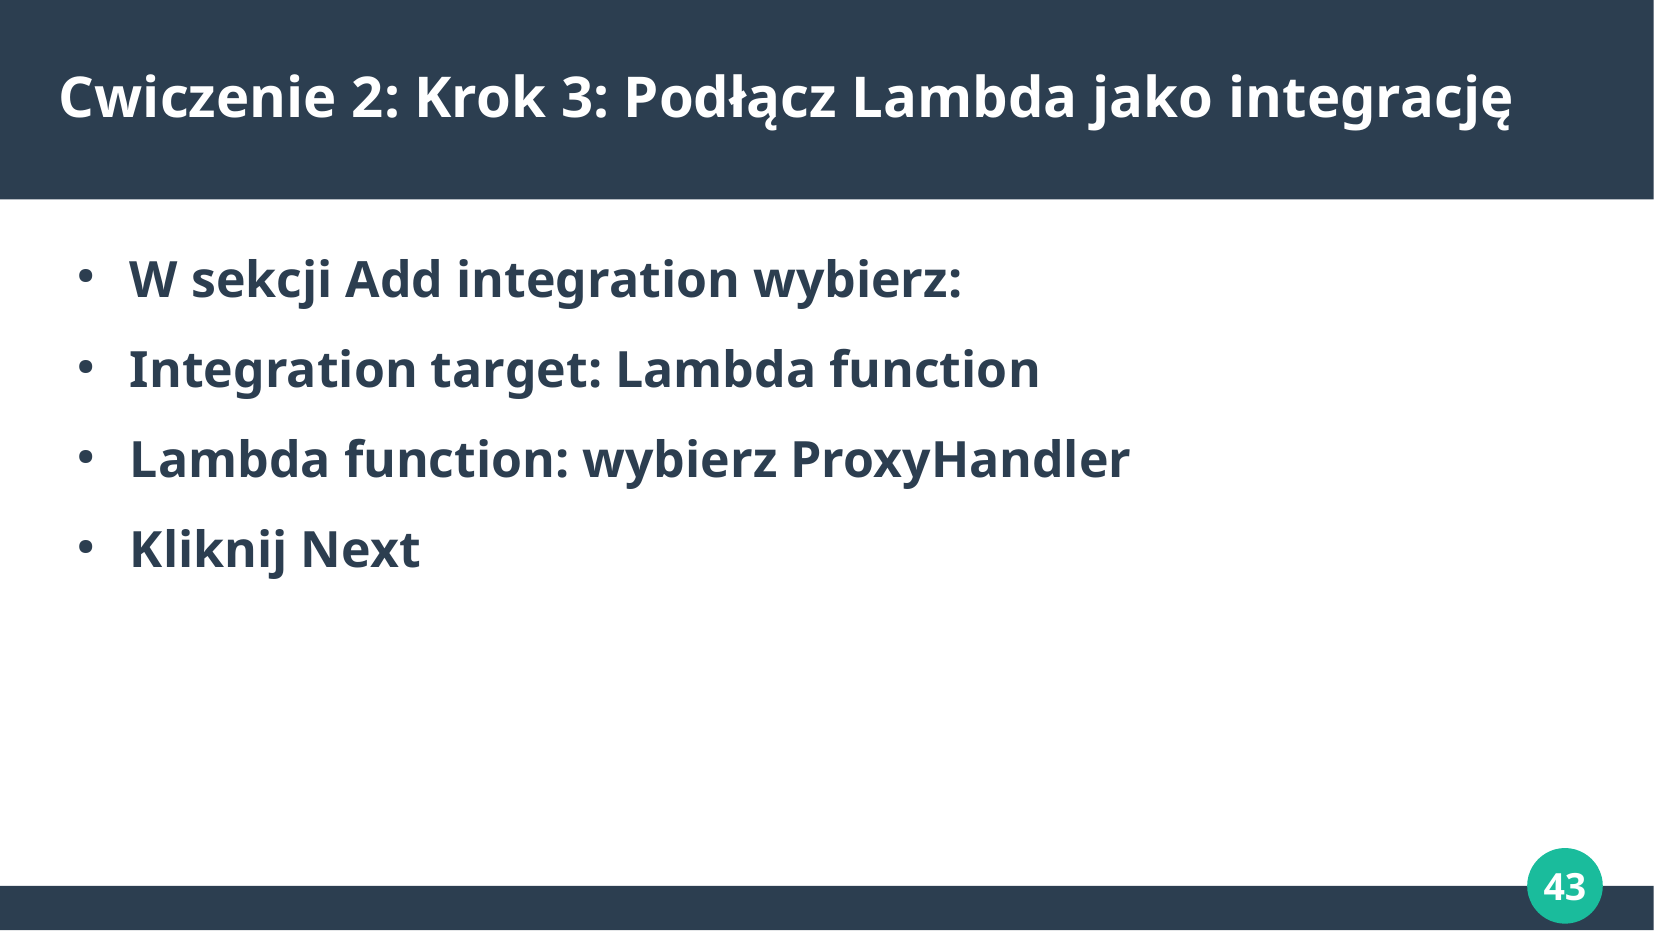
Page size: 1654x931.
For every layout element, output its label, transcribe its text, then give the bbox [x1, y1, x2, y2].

list W sekcji Add integration wybierz: Integration target: Lambda function Lambda function: wybierz ProxyHandler Kliknij Next [59, 243, 1538, 864]
title Cwiczenie 2: Krok 3: Podłącz Lambda jako integrację [59, 37, 1595, 156]
